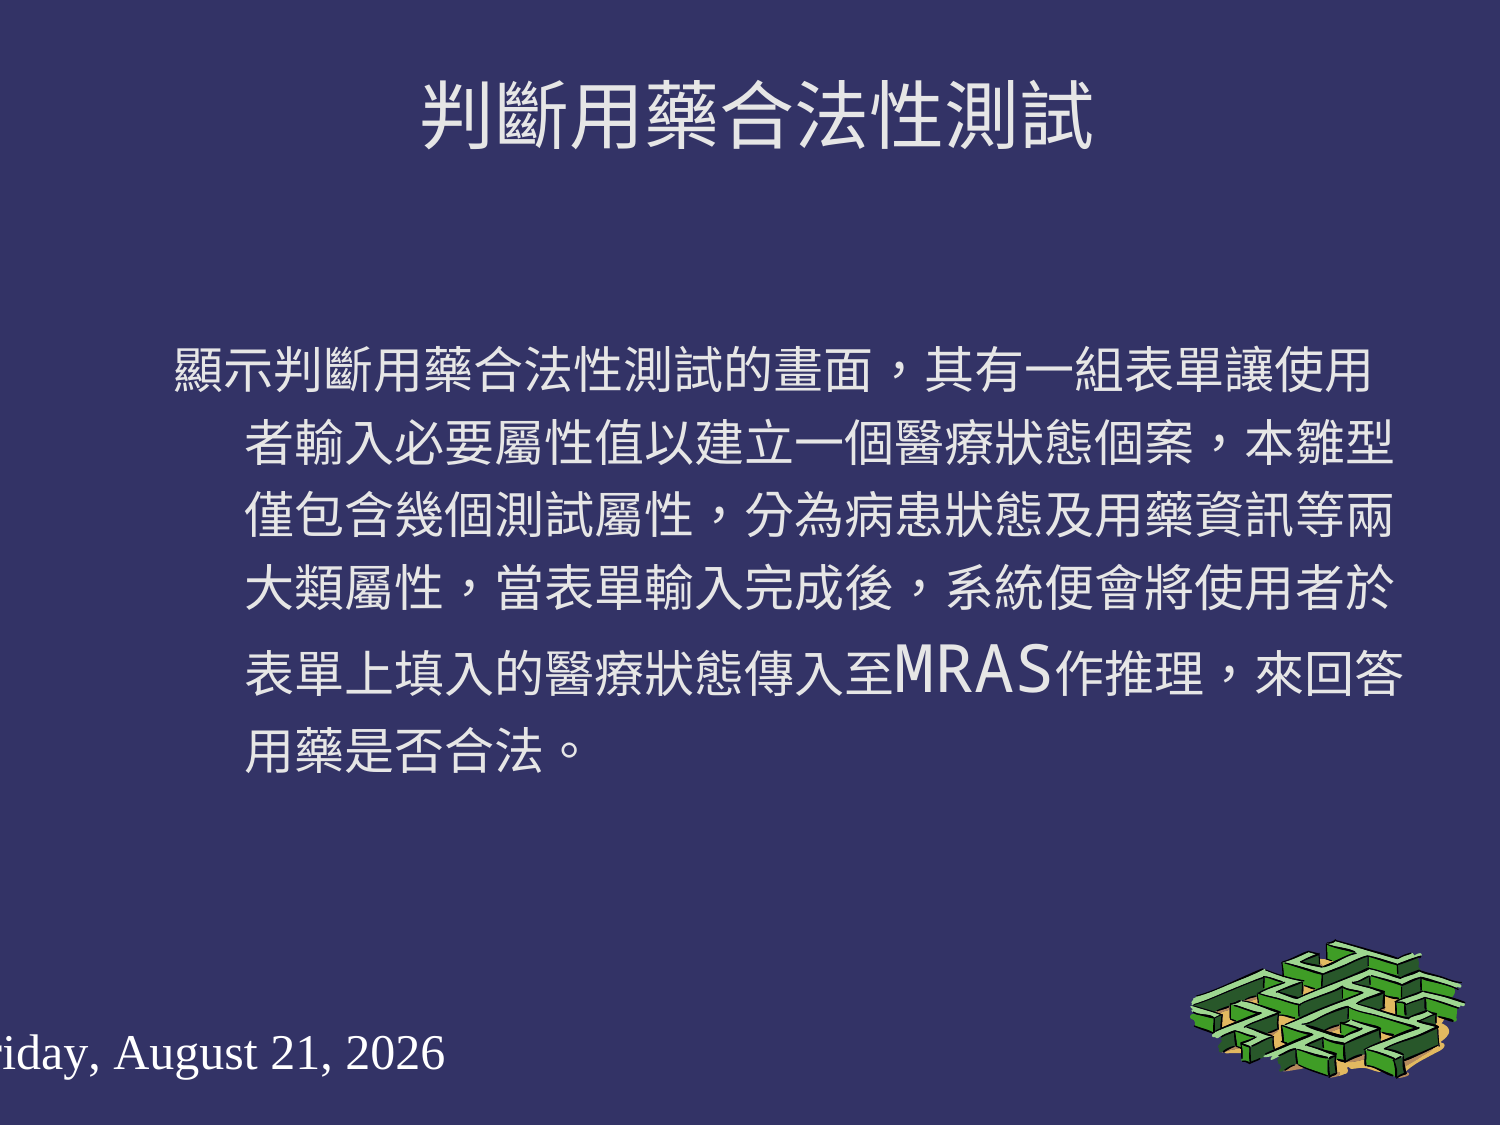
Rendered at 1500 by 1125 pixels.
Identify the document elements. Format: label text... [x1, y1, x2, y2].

list 顯示判斷用藥合法性測試的畫面，其有一組表單讓使用者輸入必要屬性值以建立一個醫療狀態個案，本雛型僅包含幾個測試屬性，分為病患狀態及用藥資訊等兩大類屬性，當表單輸入完成後，系統便會將使用者於表單上填入的醫療狀態傳入至MRAS作推理，來回答用藥是否合法。 [161, 330, 1424, 1025]
title 判斷用藥合法性測試 [110, 24, 1392, 198]
